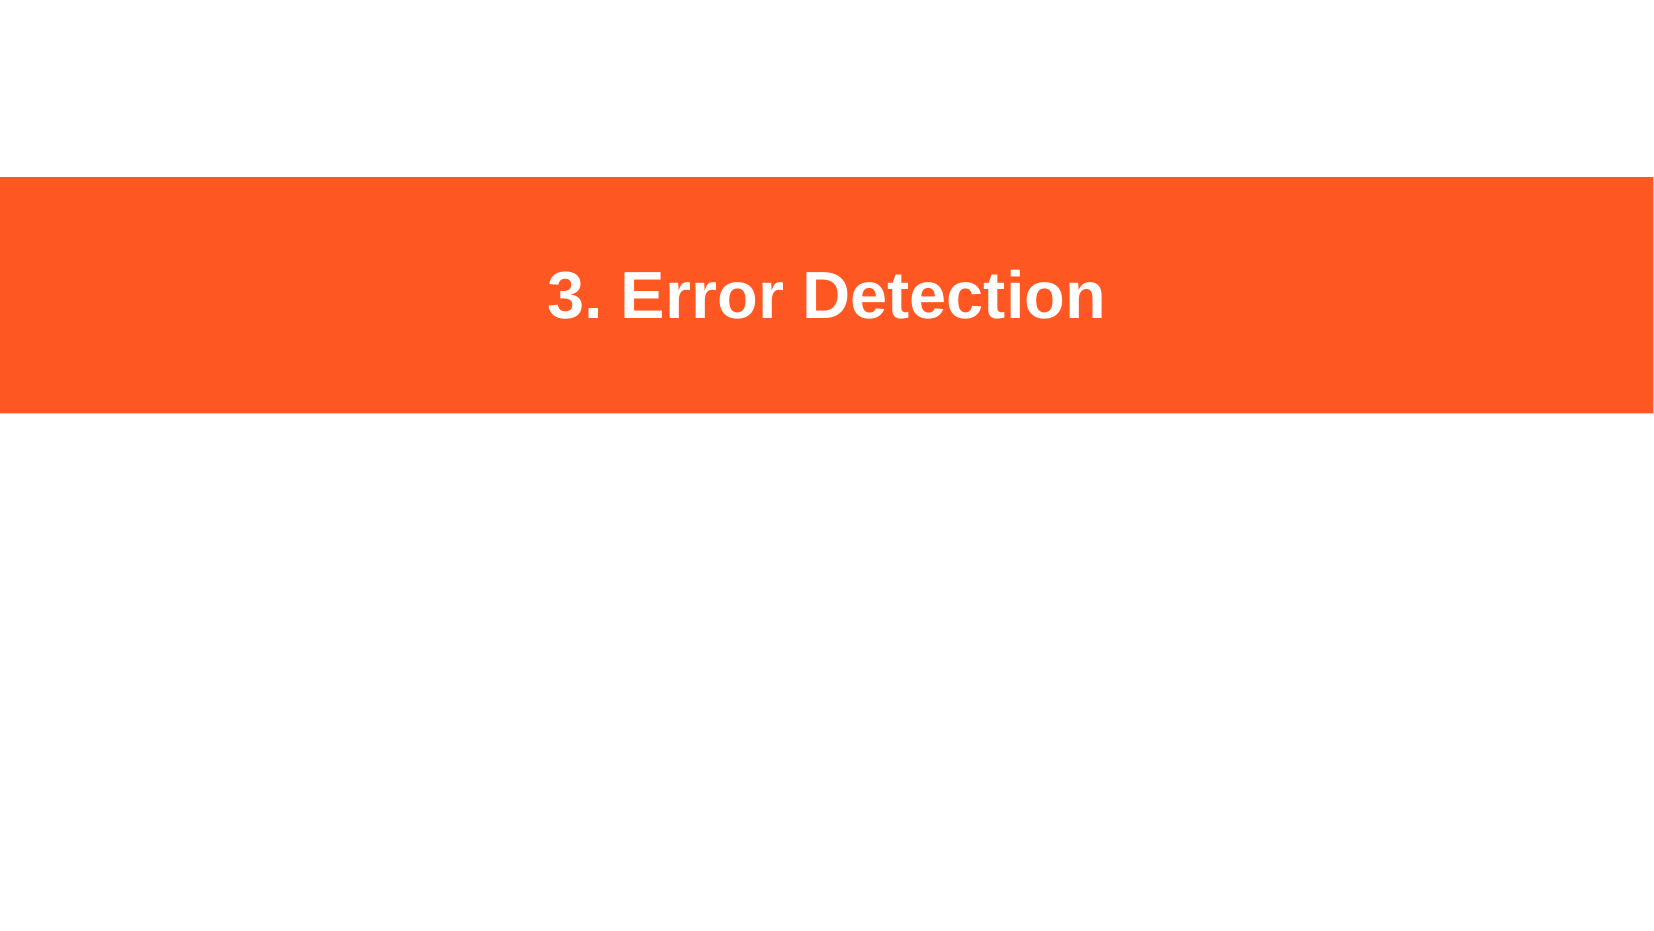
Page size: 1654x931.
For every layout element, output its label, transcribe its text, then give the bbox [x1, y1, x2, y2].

title 3. Error Detection [0, 177, 1654, 414]
